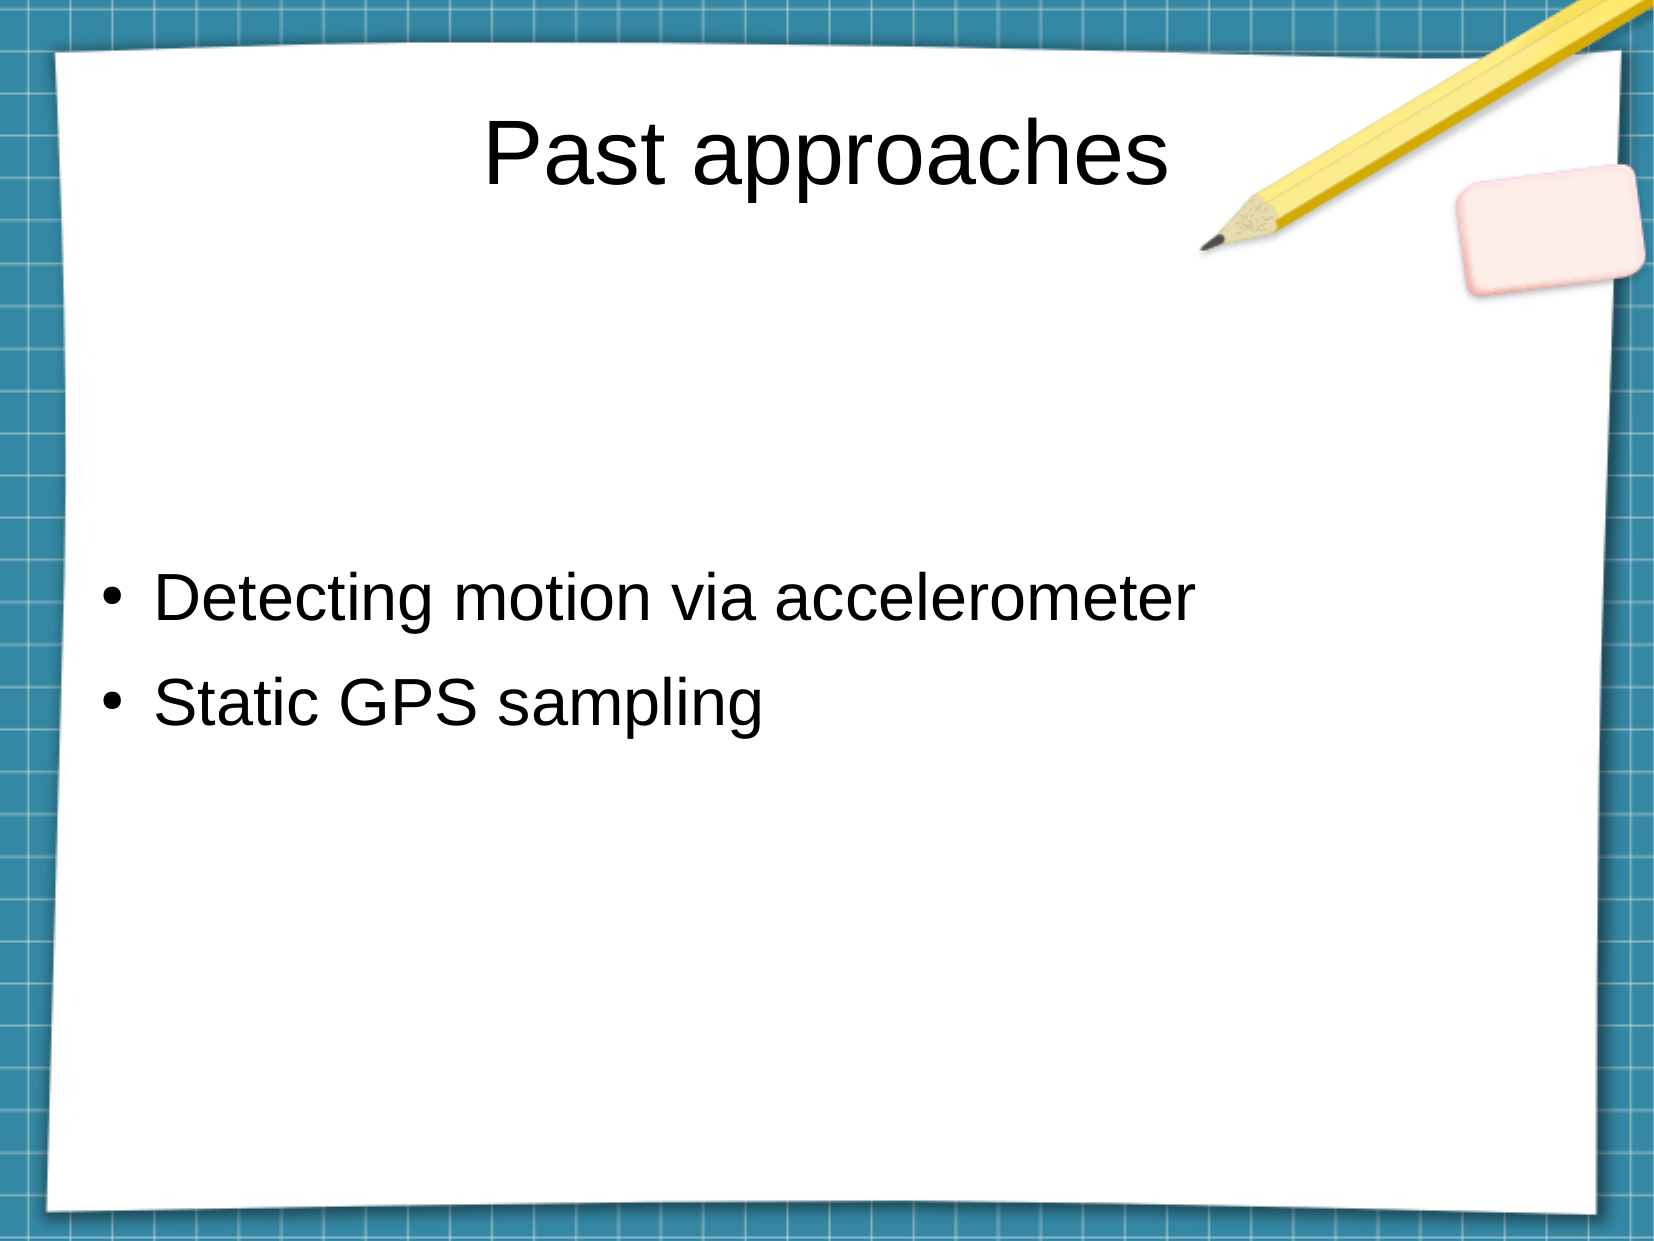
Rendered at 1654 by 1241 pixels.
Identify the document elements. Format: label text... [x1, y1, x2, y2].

picture [0, 0, 1654, 1241]
list Detecting motion via accelerometer Static GPS sampling [82, 290, 1571, 1010]
title Past approaches [82, 49, 1571, 257]
